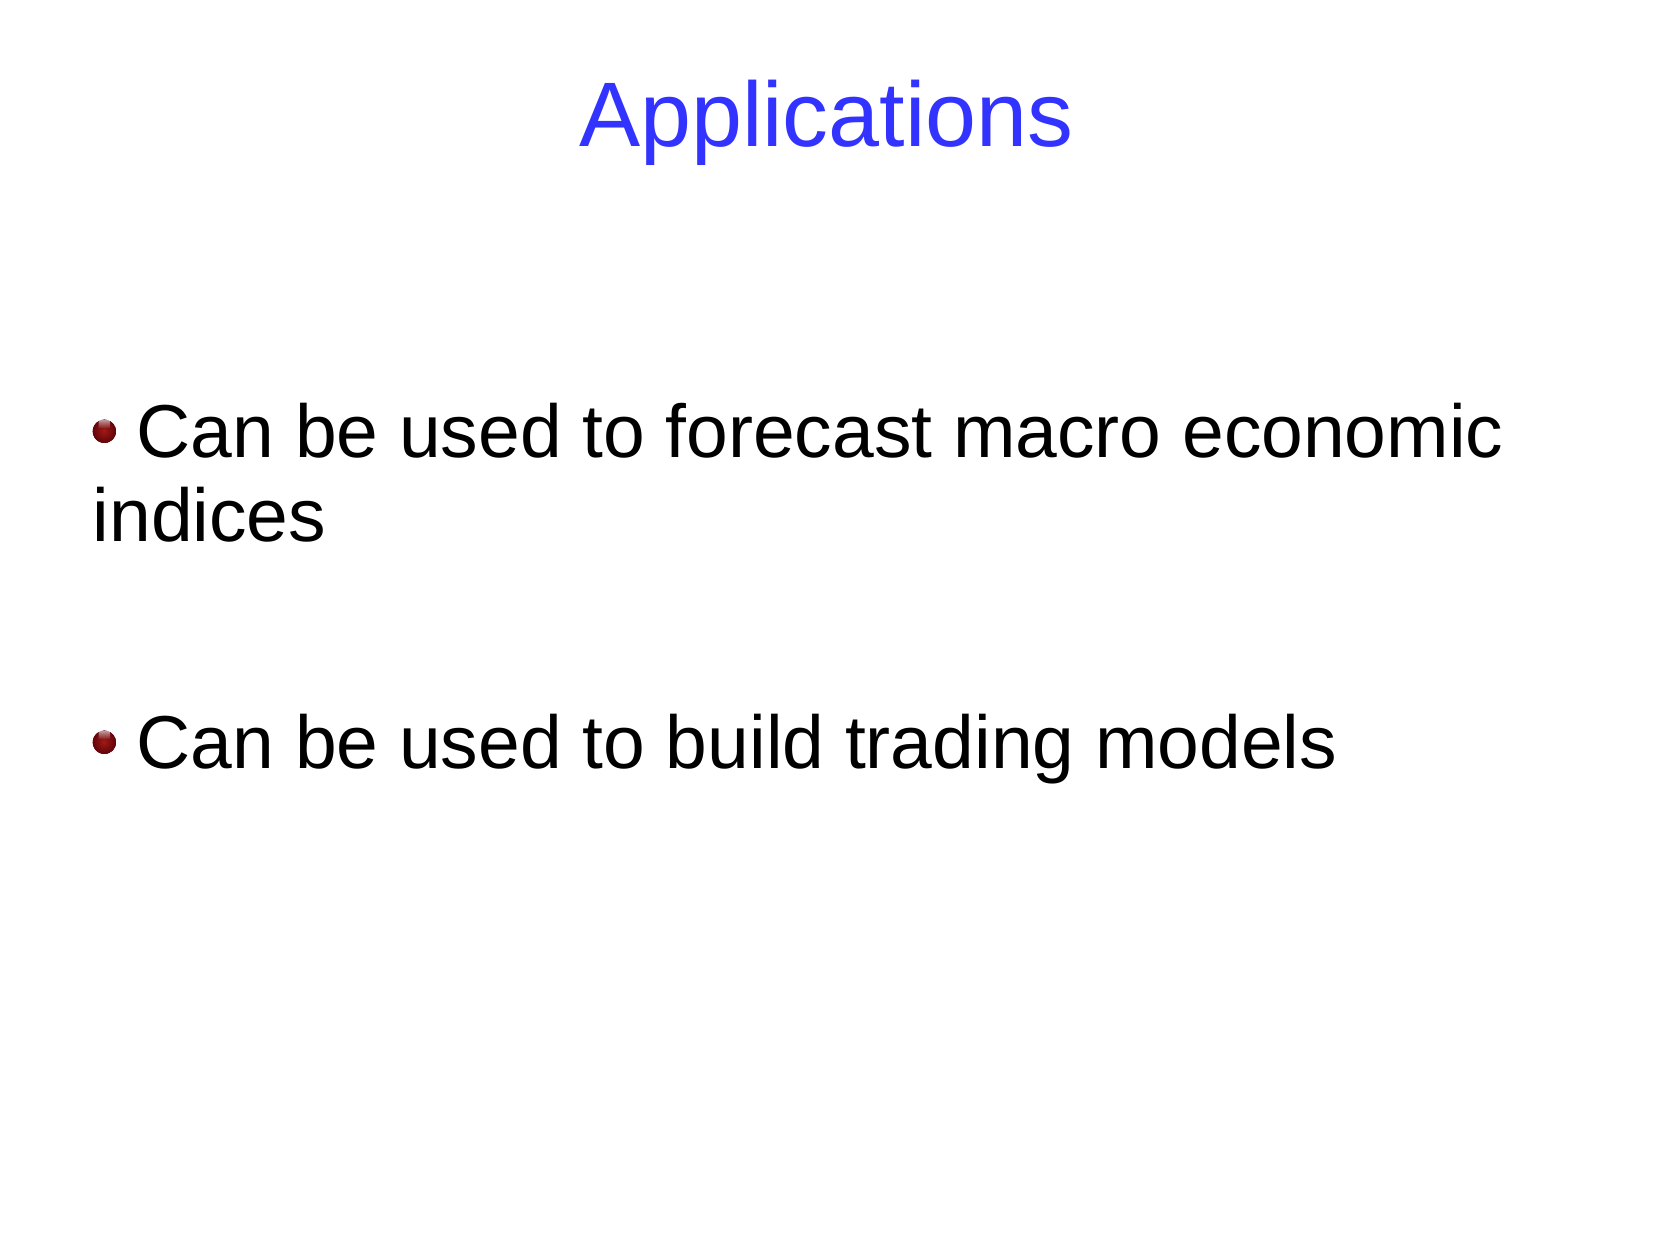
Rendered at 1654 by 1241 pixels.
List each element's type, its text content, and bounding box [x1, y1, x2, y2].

list Can be used to forecast macro economic indices Can be used to build trading models [75, 285, 1591, 1081]
title Applications [82, 49, 1571, 181]
